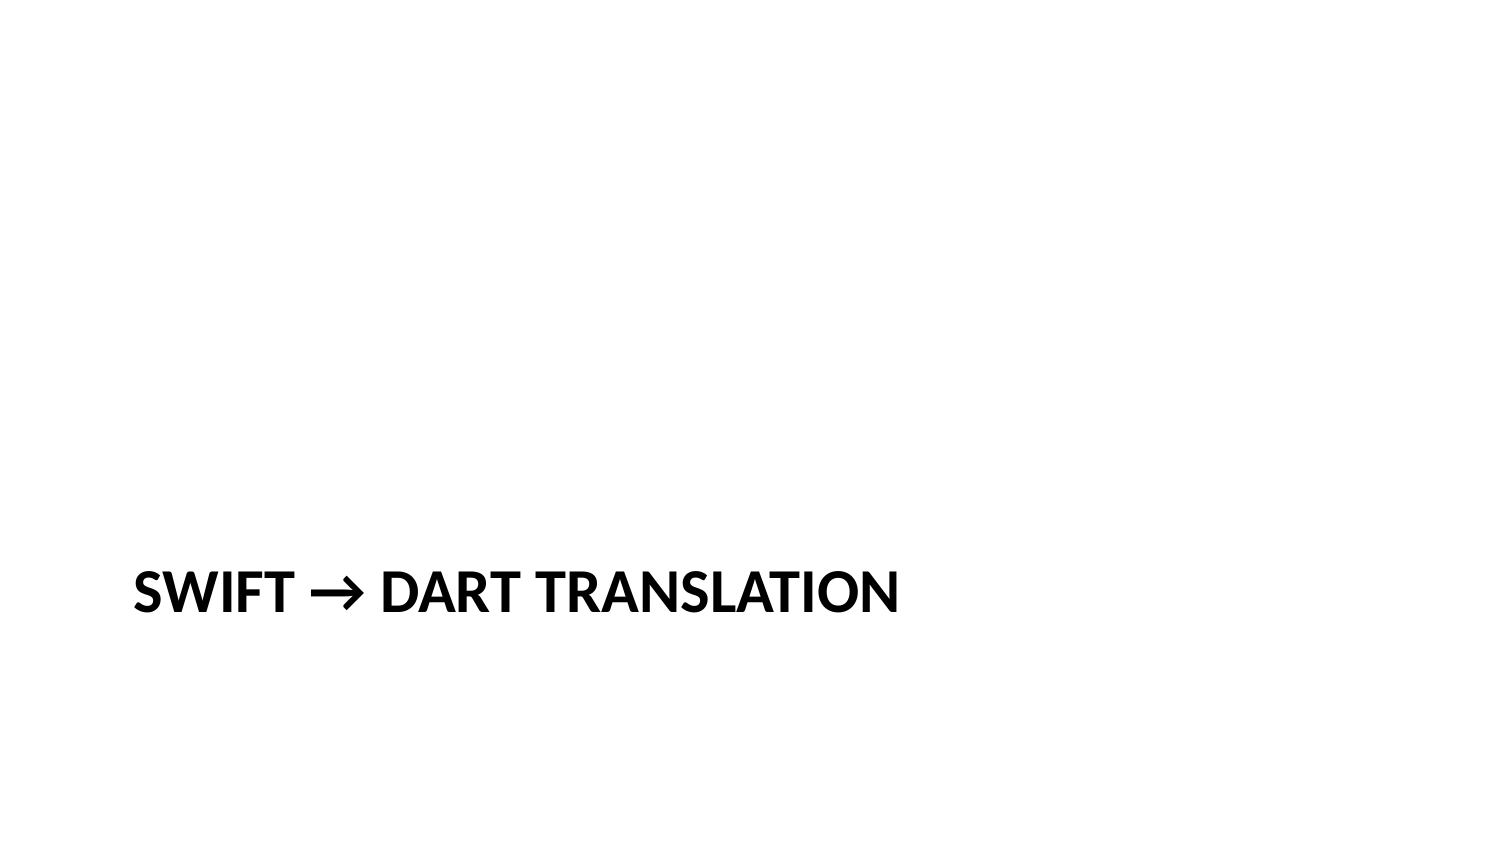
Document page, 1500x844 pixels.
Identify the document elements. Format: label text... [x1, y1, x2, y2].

title Swift → Dart translation [118, 542, 1394, 710]
